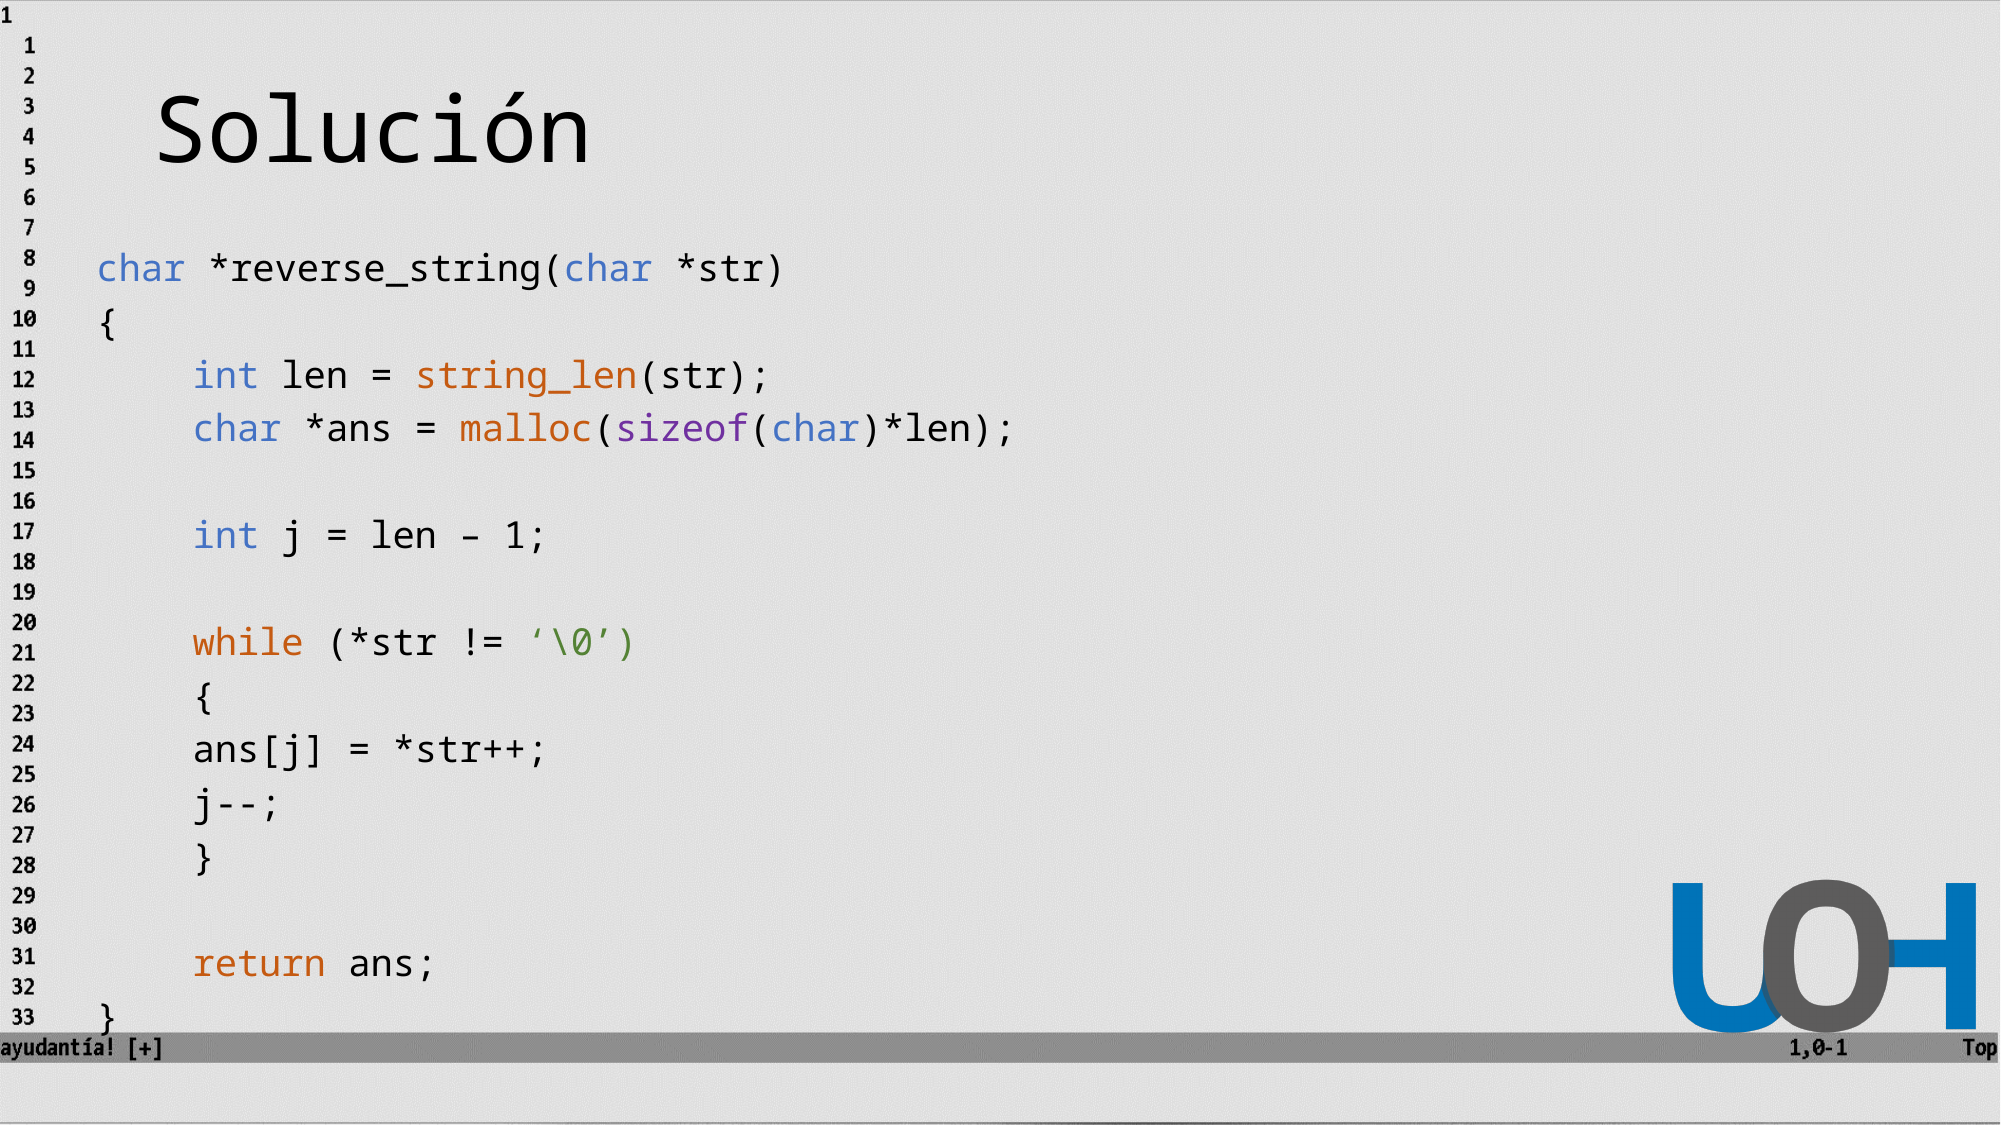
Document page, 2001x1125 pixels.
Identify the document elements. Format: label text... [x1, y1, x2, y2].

picture [0, 0, 2001, 1125]
text_box char *reverse_string(char *str) { int len = string_len(str); char *ans = malloc(sizeof(char)*len); int j = len – 1; while (*str != ‘\0’) { ans[j] = *str++; j--; } return ans; } [81, 241, 1199, 1051]
title Solución [137, 24, 1863, 242]
